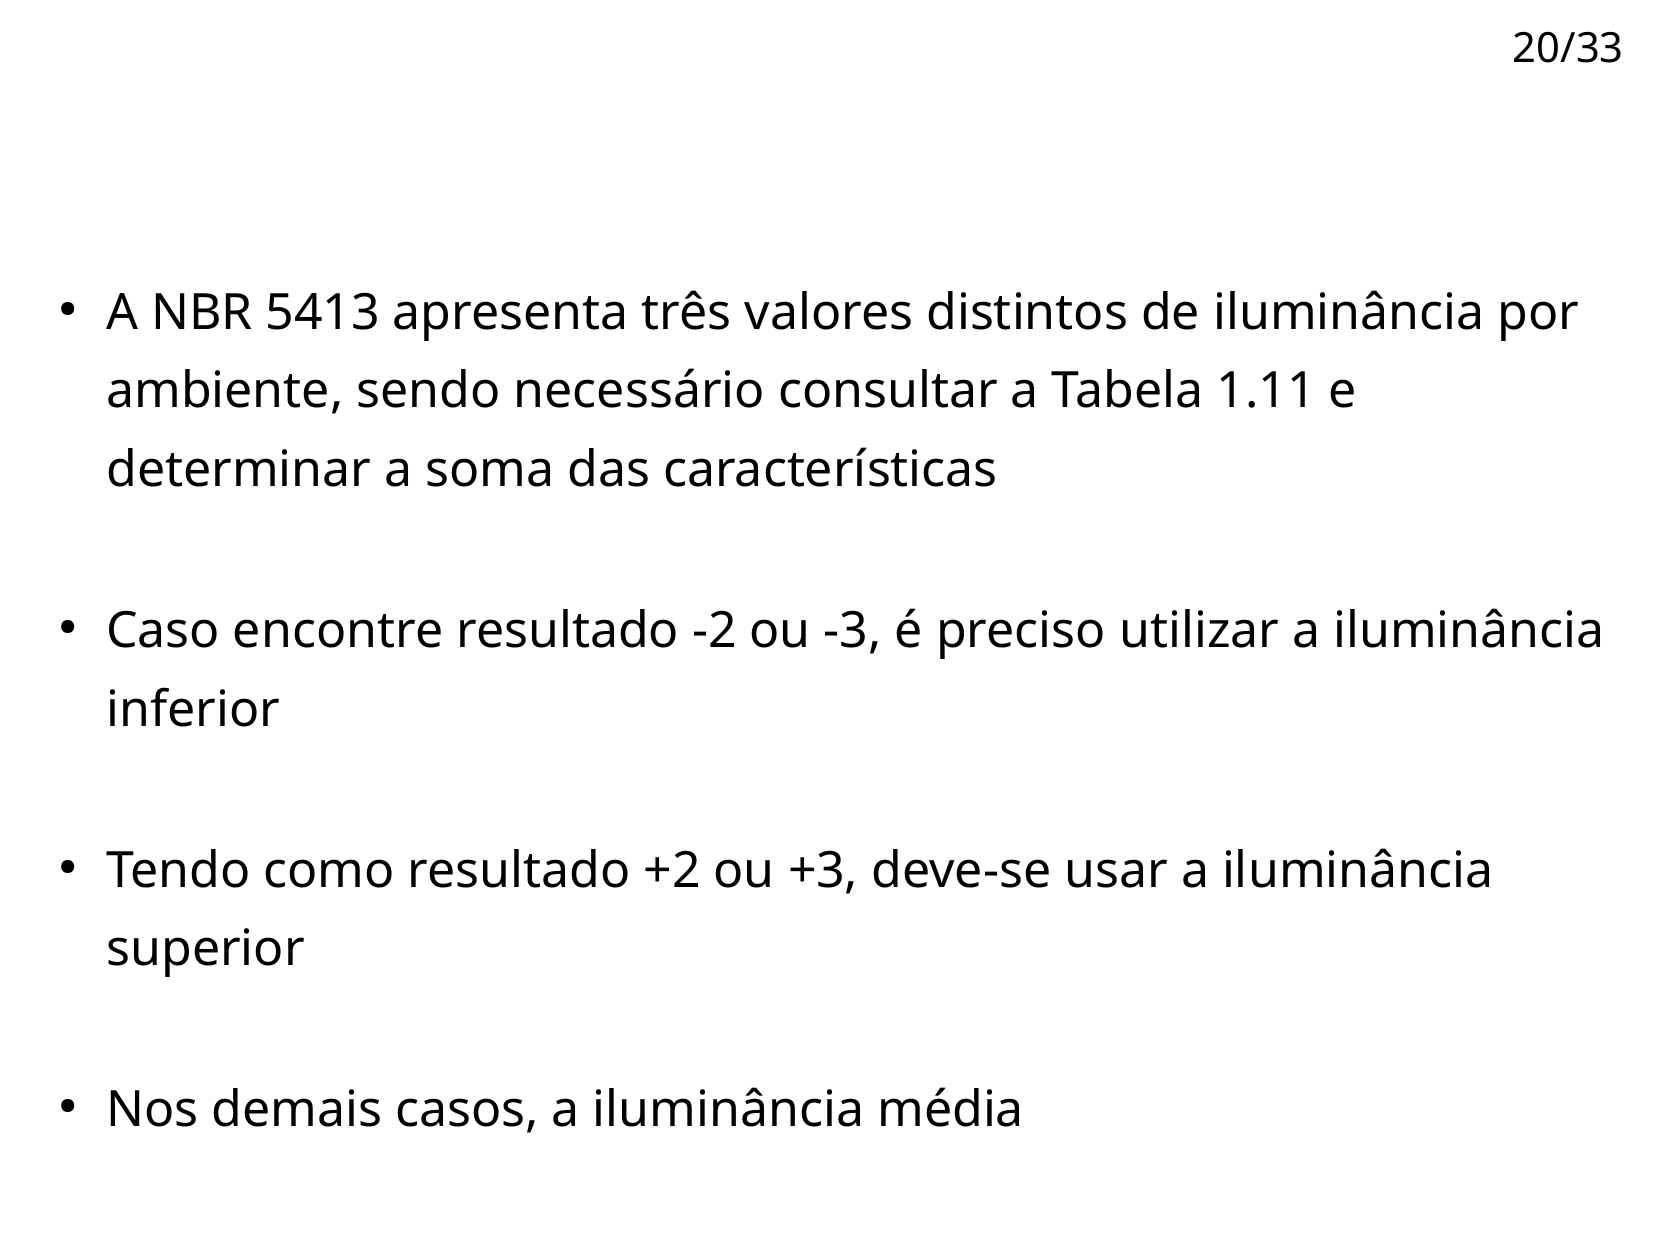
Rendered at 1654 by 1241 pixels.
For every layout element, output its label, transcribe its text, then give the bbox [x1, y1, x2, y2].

list A NBR 5413 apresenta três valores distintos de iluminância por ambiente, sendo necessário consultar a Tabela 1.11 e determinar a soma das características Caso encontre resultado -2 ou -3, é preciso utilizar a iluminância inferior Tendo como resultado +2 ou +3, deve-se usar a iluminância superior Nos demais casos, a iluminância média [59, 265, 1625, 1211]
